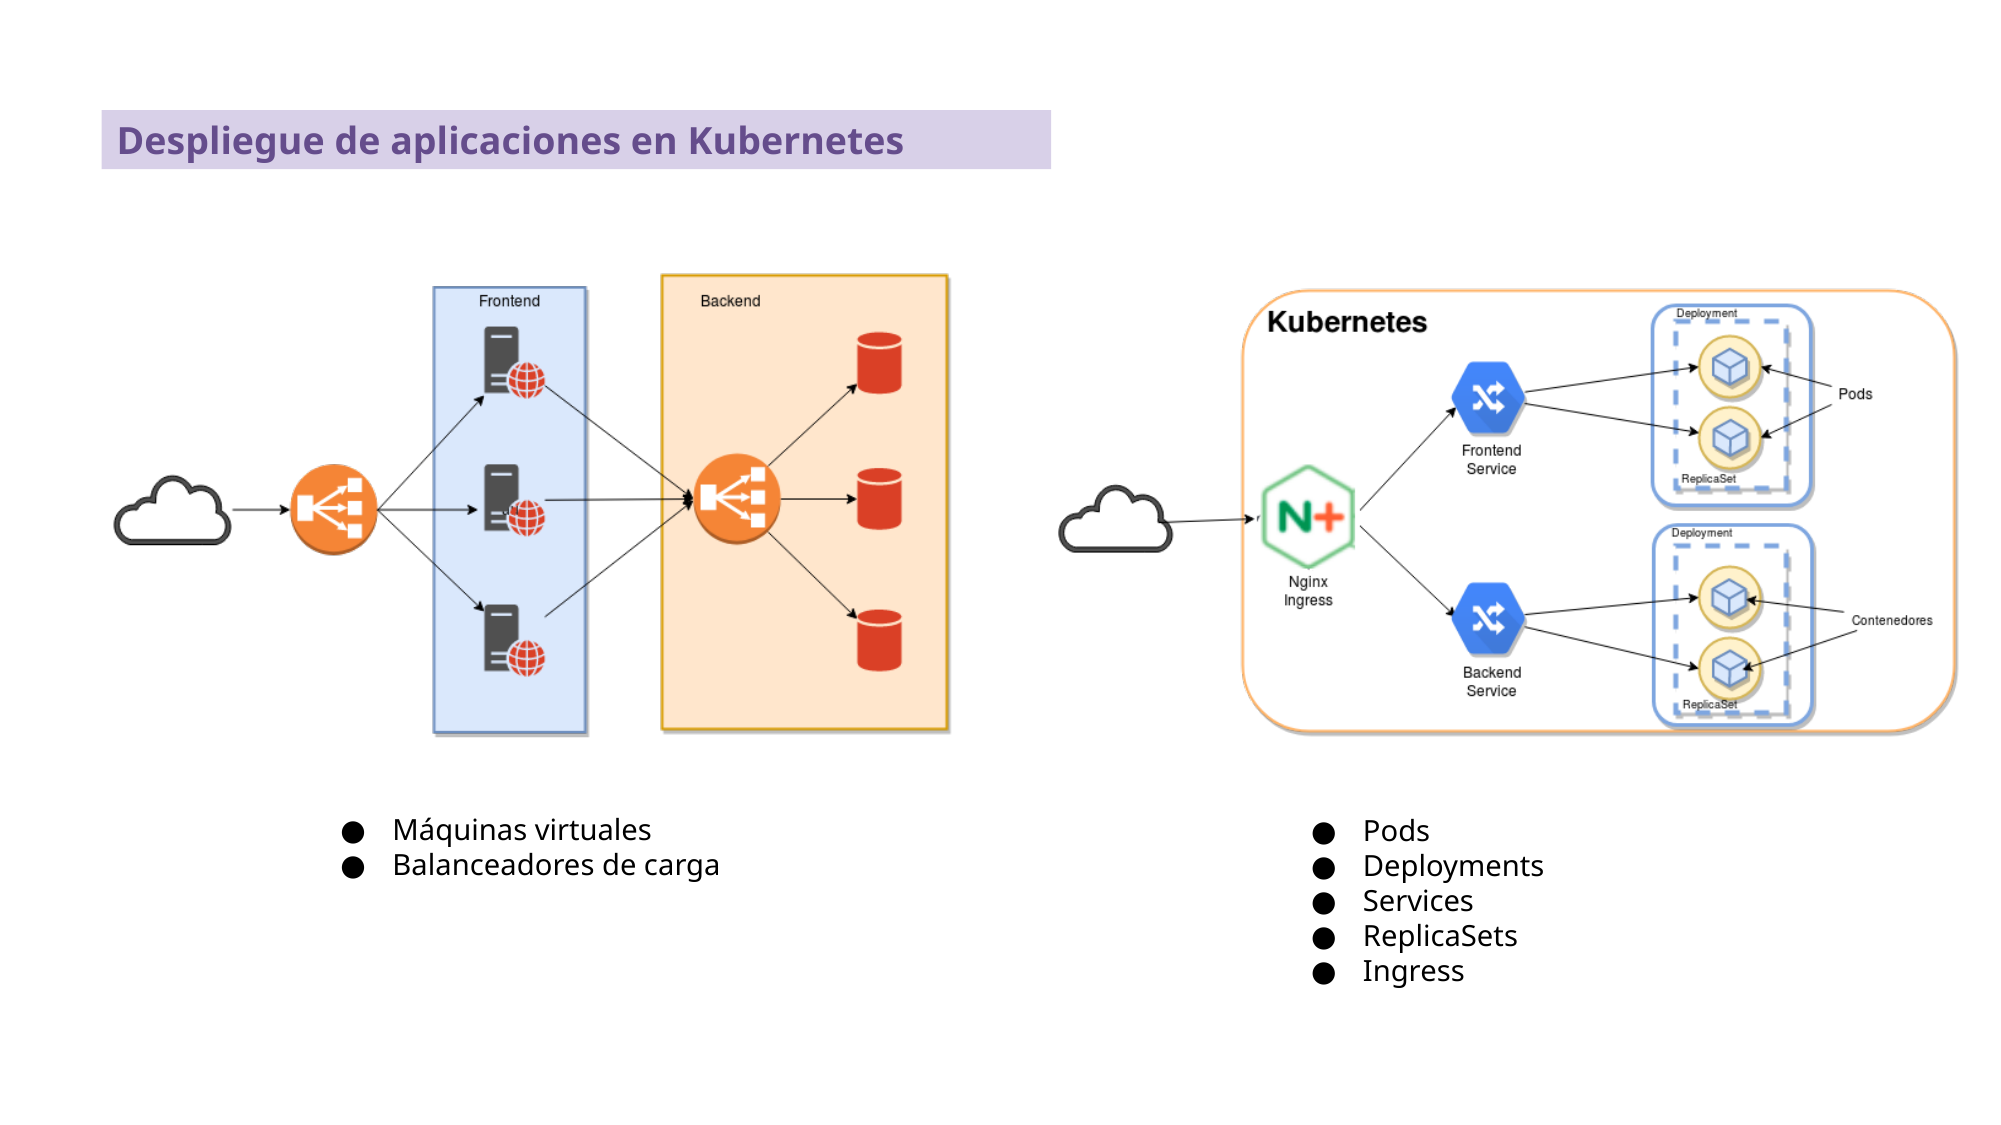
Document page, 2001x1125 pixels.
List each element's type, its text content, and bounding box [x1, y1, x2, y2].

text_box Despliegue de aplicaciones en Kubernetes [101, 110, 1052, 170]
text_box Máquinas virtuales Balanceadores de carga [302, 796, 840, 1031]
picture [1046, 273, 1971, 750]
text_box Pods Deployments Services ReplicaSets Ingress [1272, 797, 1875, 1010]
picture [101, 261, 964, 750]
